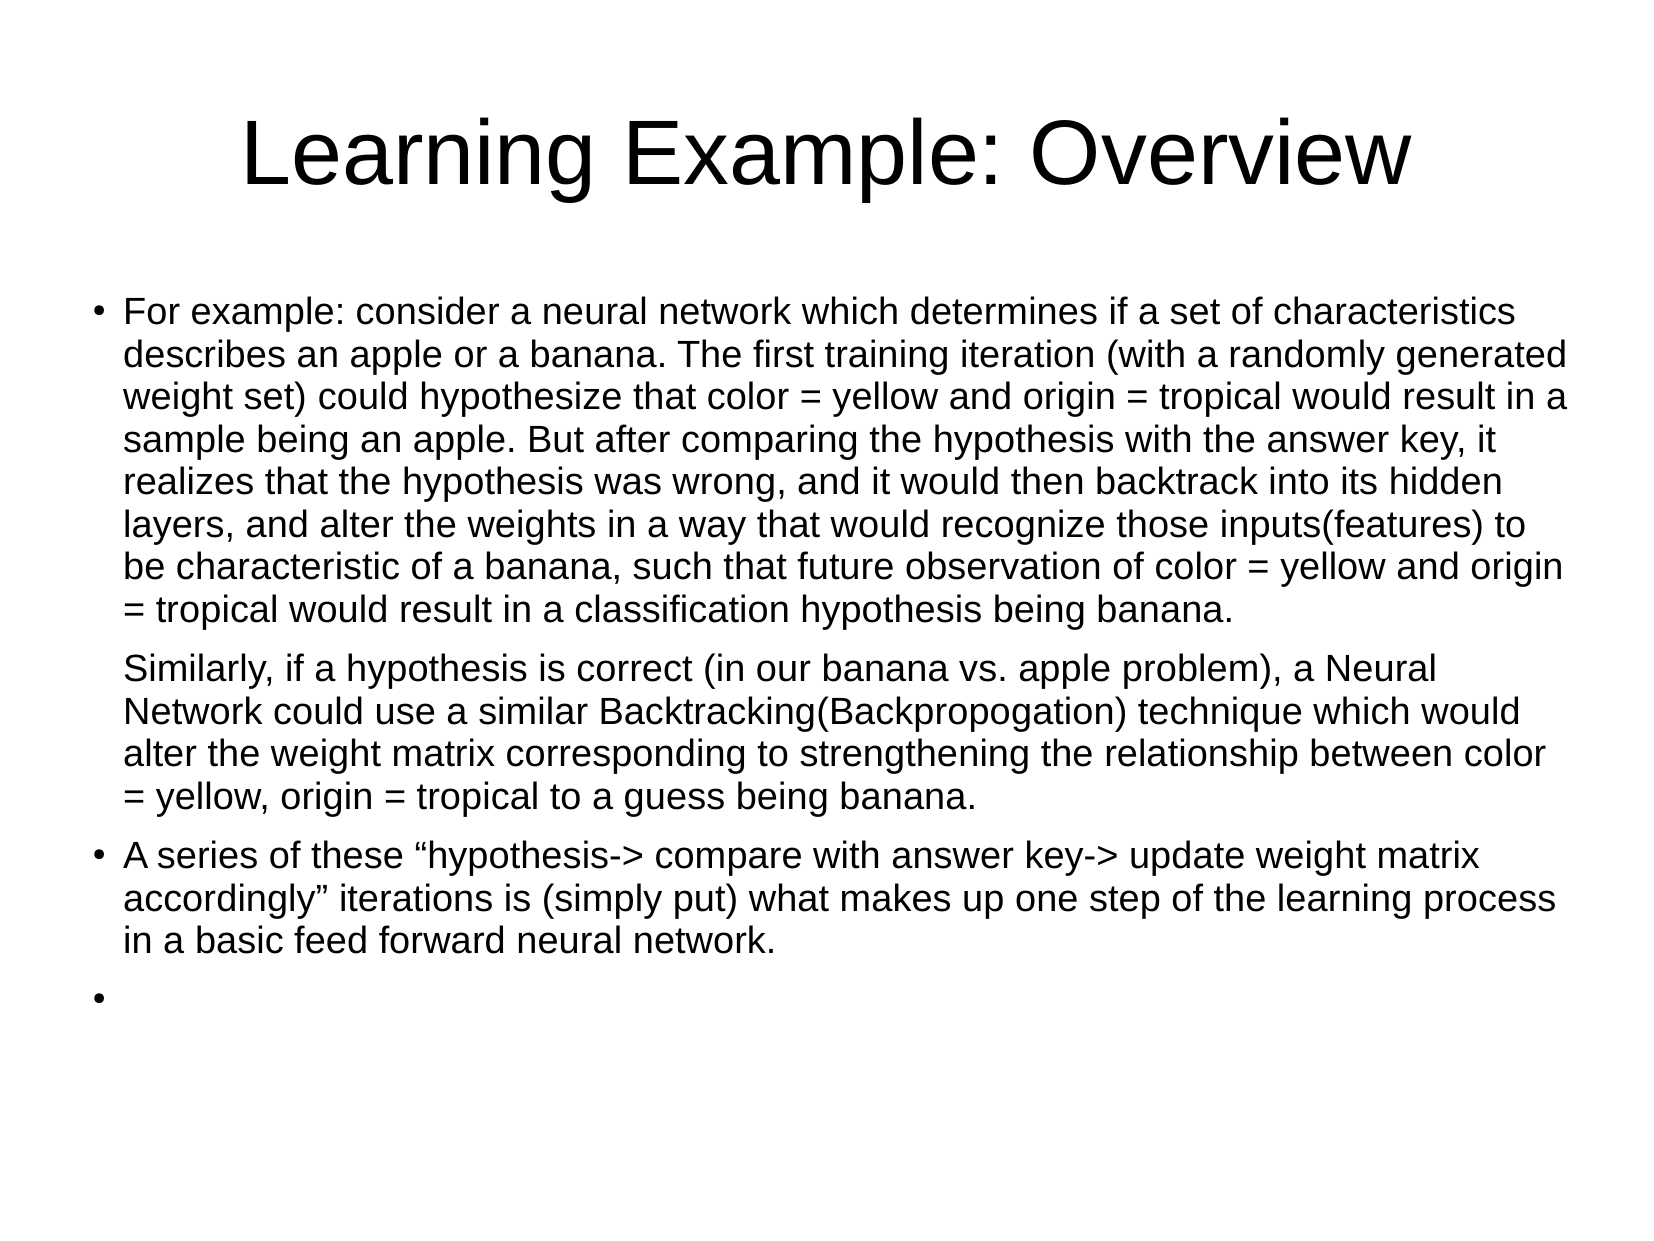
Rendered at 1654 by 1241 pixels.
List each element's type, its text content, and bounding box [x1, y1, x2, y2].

title Learning Example: Overview [82, 49, 1571, 257]
list For example: consider a neural network which determines if a set of characteristics describes an apple or a banana. The first training iteration (with a randomly generated weight set) could hypothesize that color = yellow and origin = tropical would result in a sample being an apple. But after comparing the hypothesis with the answer key, it realizes that the hypothesis was wrong, and it would then backtrack into its hidden layers, and alter the weights in a way that would recognize those inputs(features) to be characteristic of a banana, such that future observation of color = yellow and origin = tropical would result in a classification hypothesis being banana. Similarly, if a hypothesis is correct (in our banana vs. apple problem), a Neural Network could use a similar Backtracking(Backpropogation) technique which would alter the weight matrix corresponding to strengthening the relationship between color = yellow, origin = tropical to a guess being banana. A series of these “hypothesis-> compare with answer key-> update weight matrix accordingly” iterations is (simply put) what makes up one step of the learning process in a basic feed forward neural network. [82, 290, 1571, 1010]
